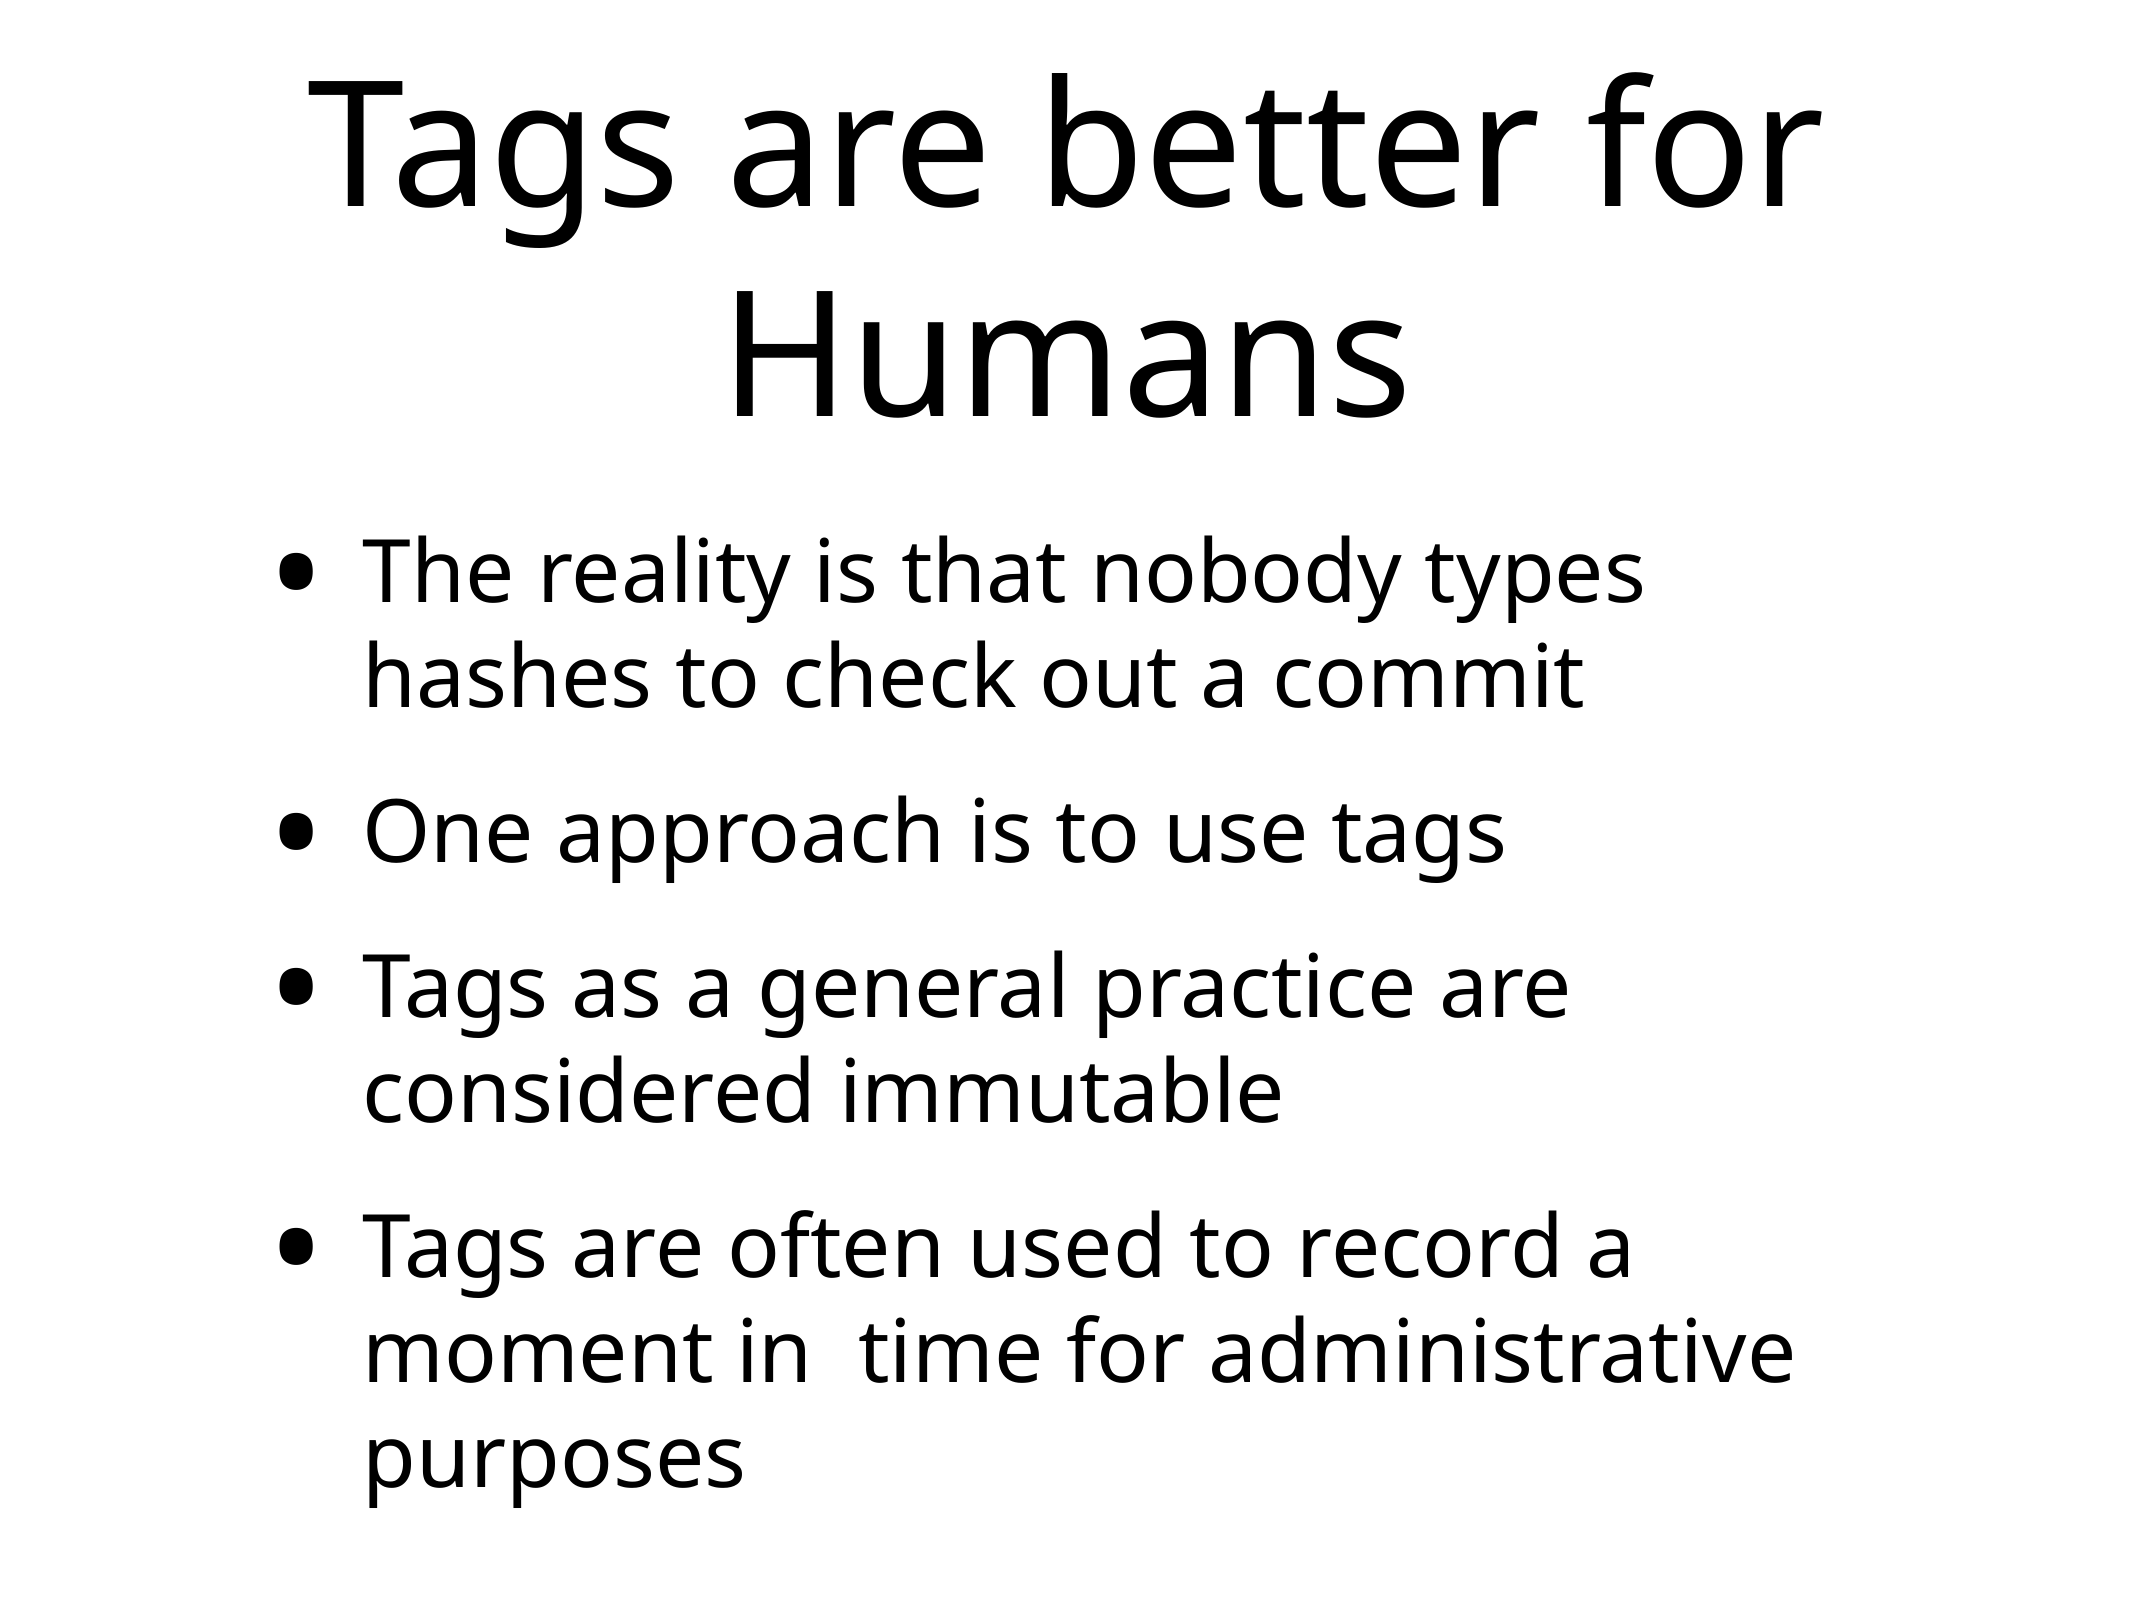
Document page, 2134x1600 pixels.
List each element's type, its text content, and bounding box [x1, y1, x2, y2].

list The reality is that nobody types hashes to check out a commit One approach is to use tags Tags as a general practice are considered immutable Tags are often used to record a moment in time for administrative purposes [208, 541, 1925, 1480]
title Tags are better for Humans [208, 23, 1925, 460]
